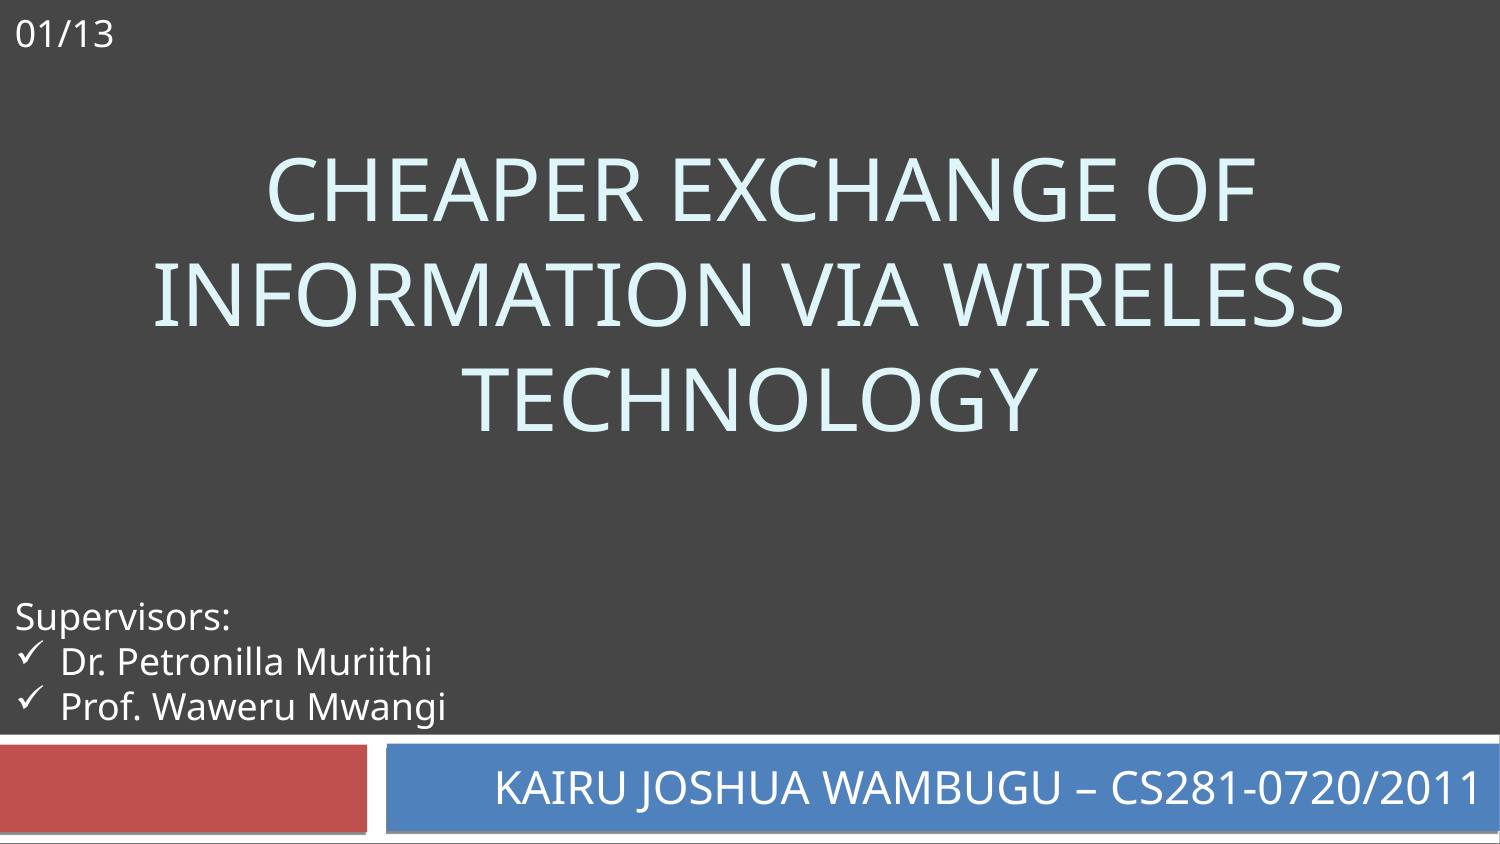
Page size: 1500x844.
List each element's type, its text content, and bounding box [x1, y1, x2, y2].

text_box Supervisors: Dr. Petronilla Muriithi Prof. Waweru Mwangi [0, 585, 586, 736]
text_box 01/13 [0, 0, 151, 64]
text_box CHEAPER EXCHANGE OF INFORMATION VIA WIRELESS TECHNOLOGY [23, 222, 1477, 457]
text_box KAIRU JOSHUA WAMBUGU – CS281-0720/2011 [387, 744, 1500, 829]
